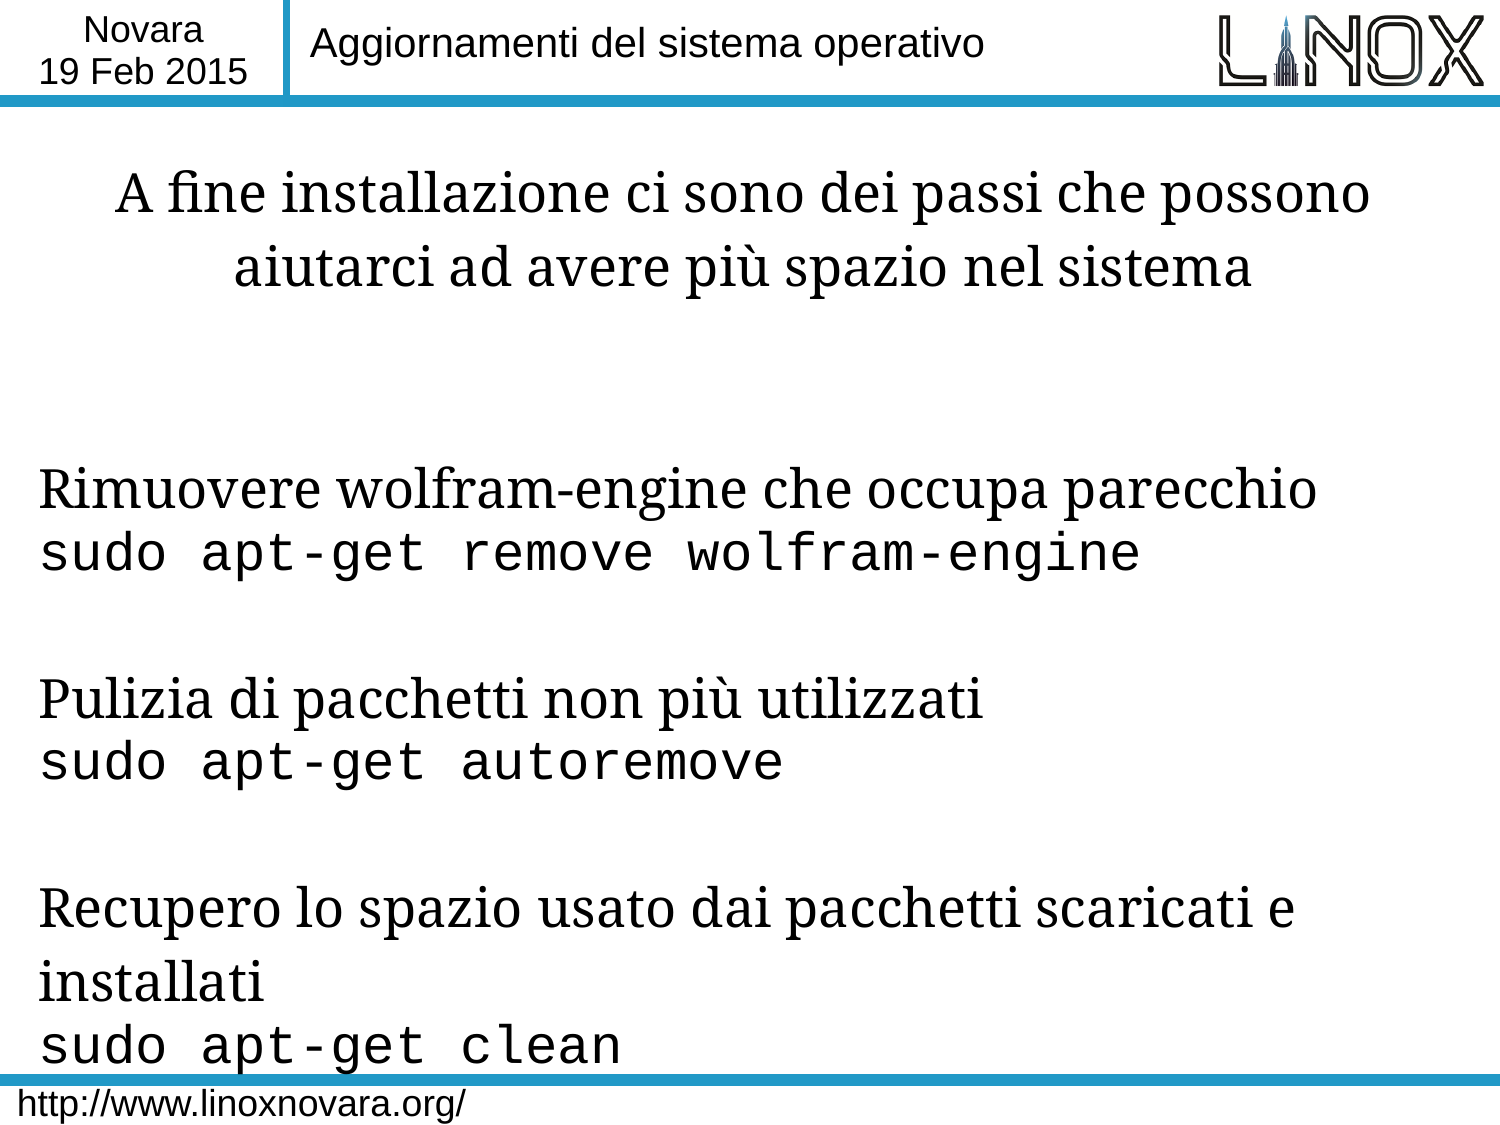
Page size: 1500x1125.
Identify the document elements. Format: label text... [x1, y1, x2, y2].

picture [0, 1074, 1500, 1086]
list Aggiornamenti del sistema operativo [295, 11, 1321, 87]
picture [0, 0, 1500, 107]
text_box A fine installazione ci sono dei passi che possono aiutarci ad avere più spazio nel sistema Rimuovere wolfram-engine che occupa parecchio sudo apt-get remove wolfram-engine Pulizia di pacchetti non più utilizzati sudo apt-get autoremove Recupero lo spazio usato dai pacchetti scaricati e installati sudo apt-get clean [23, 147, 1465, 901]
